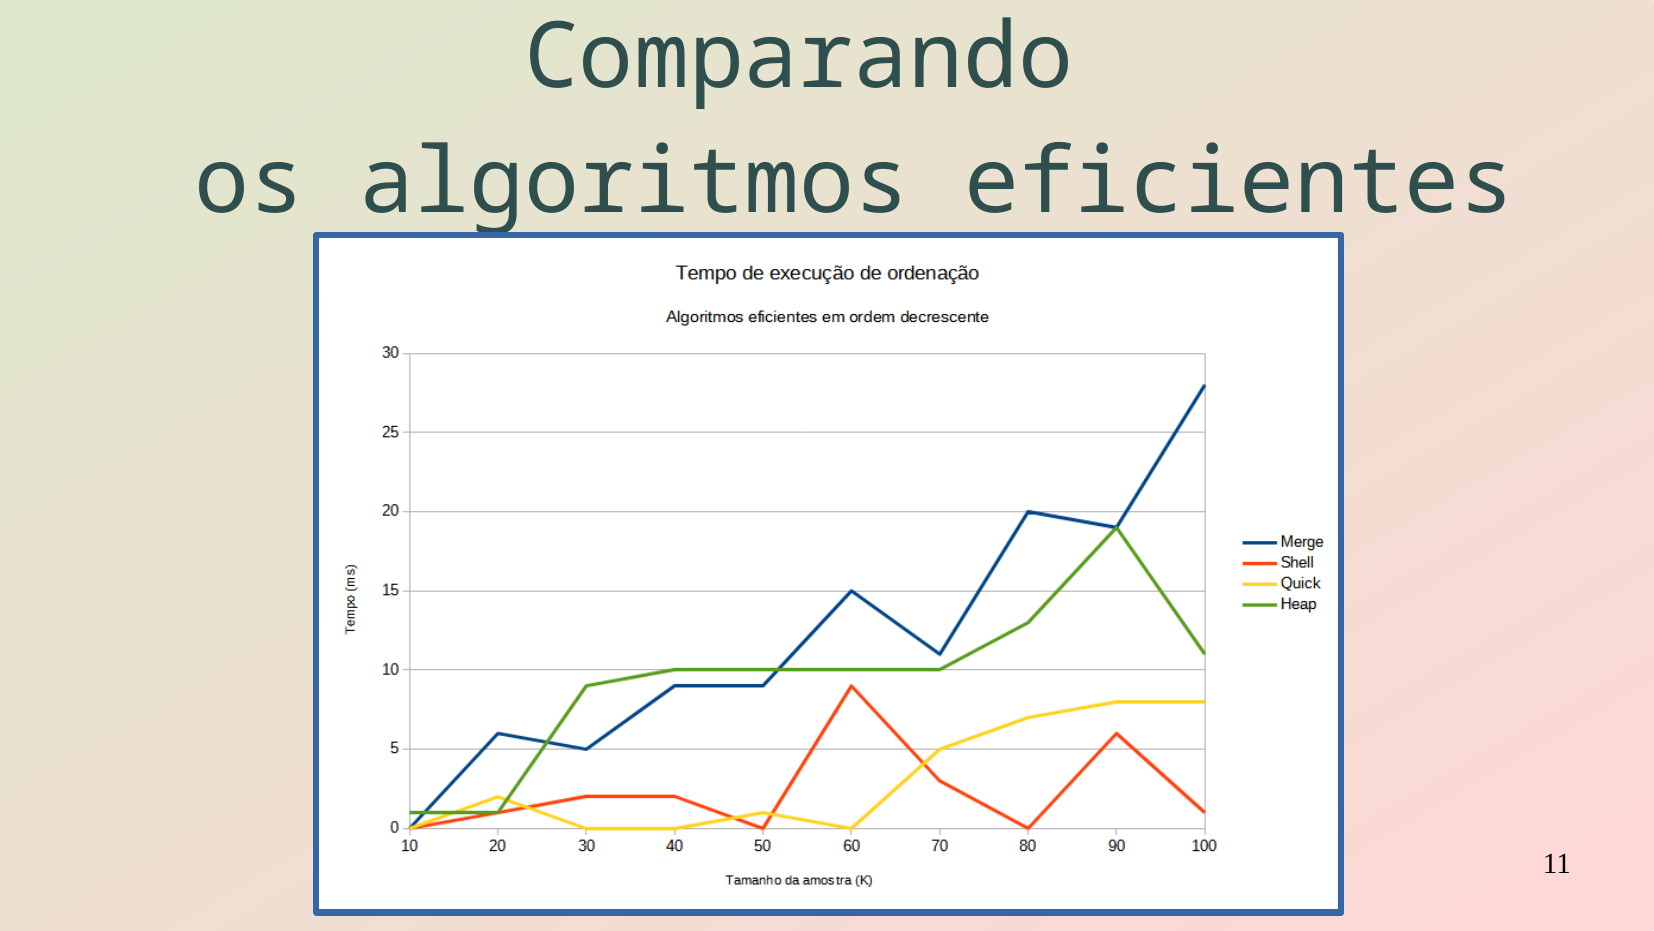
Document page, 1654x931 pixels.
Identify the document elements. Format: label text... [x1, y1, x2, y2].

title Comparando os algoritmos eficientes [82, 8, 1571, 222]
picture [319, 238, 1339, 910]
